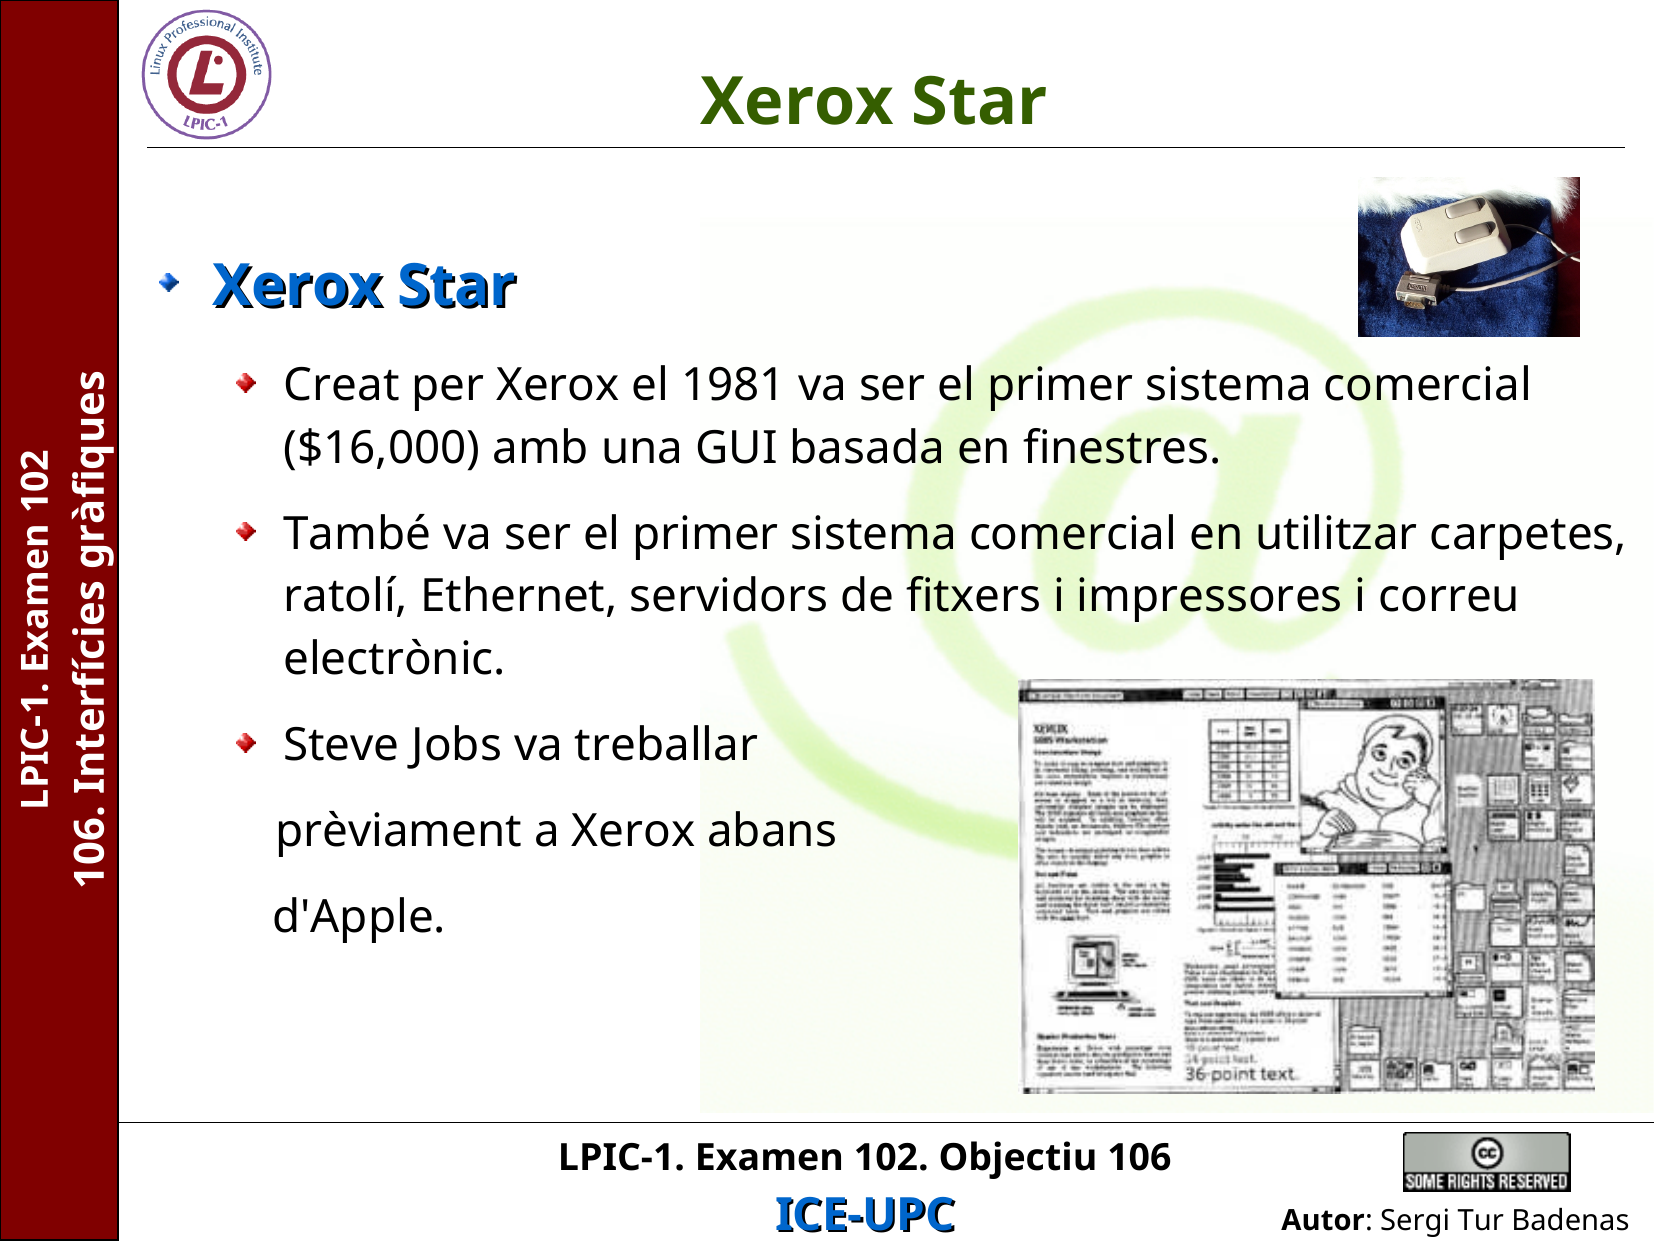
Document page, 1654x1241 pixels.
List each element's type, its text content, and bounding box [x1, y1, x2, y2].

title Xerox Star [129, 49, 1619, 148]
list Xerox Star Creat per Xerox el 1981 va ser el primer sistema comercial ($16,000) amb una GUI basada en finestres. També va ser el primer sistema comercial en utilitzar carpetes, ratolí, Ethernet, servidors de fitxers i impressores i correu electrònic. Steve Jobs va treballar prèviament a Xerox abans d'Apple. [141, 242, 1630, 1078]
picture [135, 5, 277, 49]
picture [1403, 1132, 1571, 1192]
picture [700, 177, 1654, 1113]
